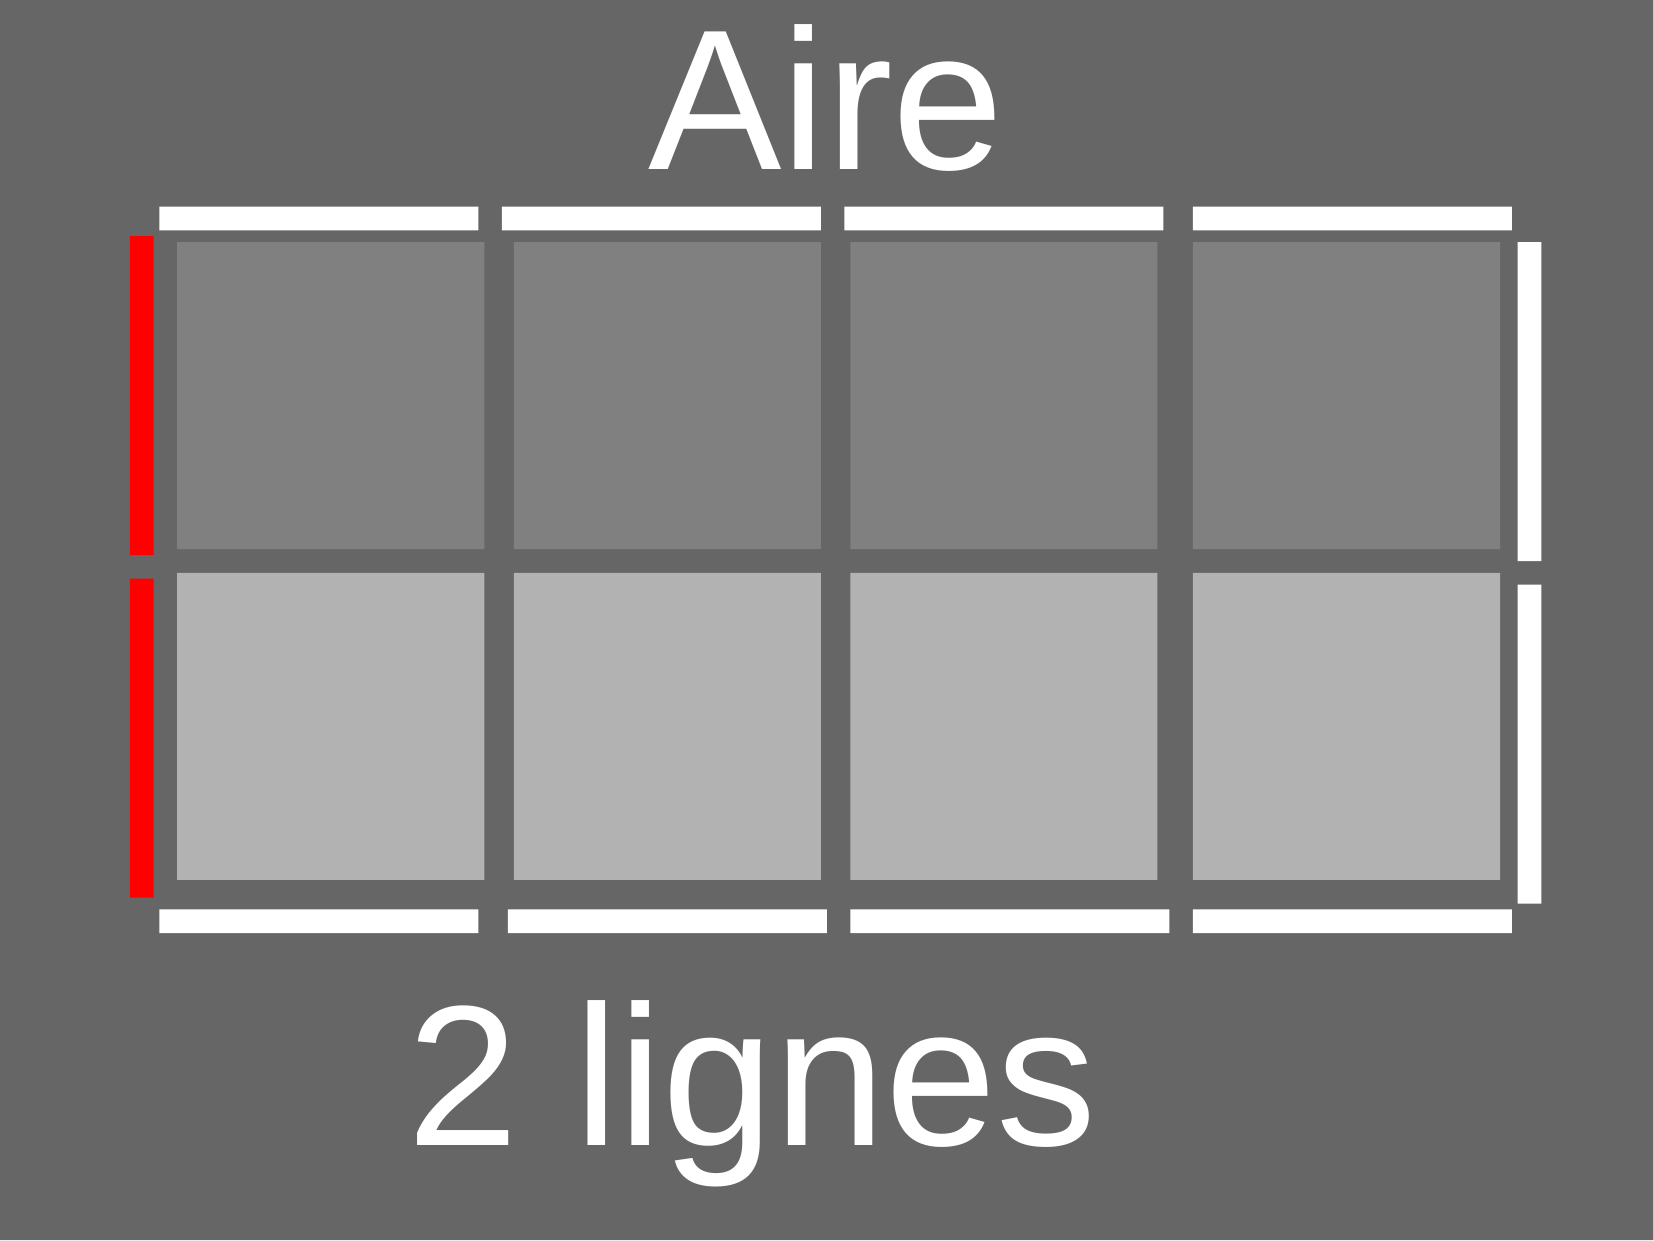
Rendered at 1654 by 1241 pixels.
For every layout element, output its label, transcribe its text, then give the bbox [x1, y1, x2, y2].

title 2 lignes [407, 852, 1654, 1241]
text_box [0, 0, 1654, 1241]
title Aire [353, 0, 1300, 231]
